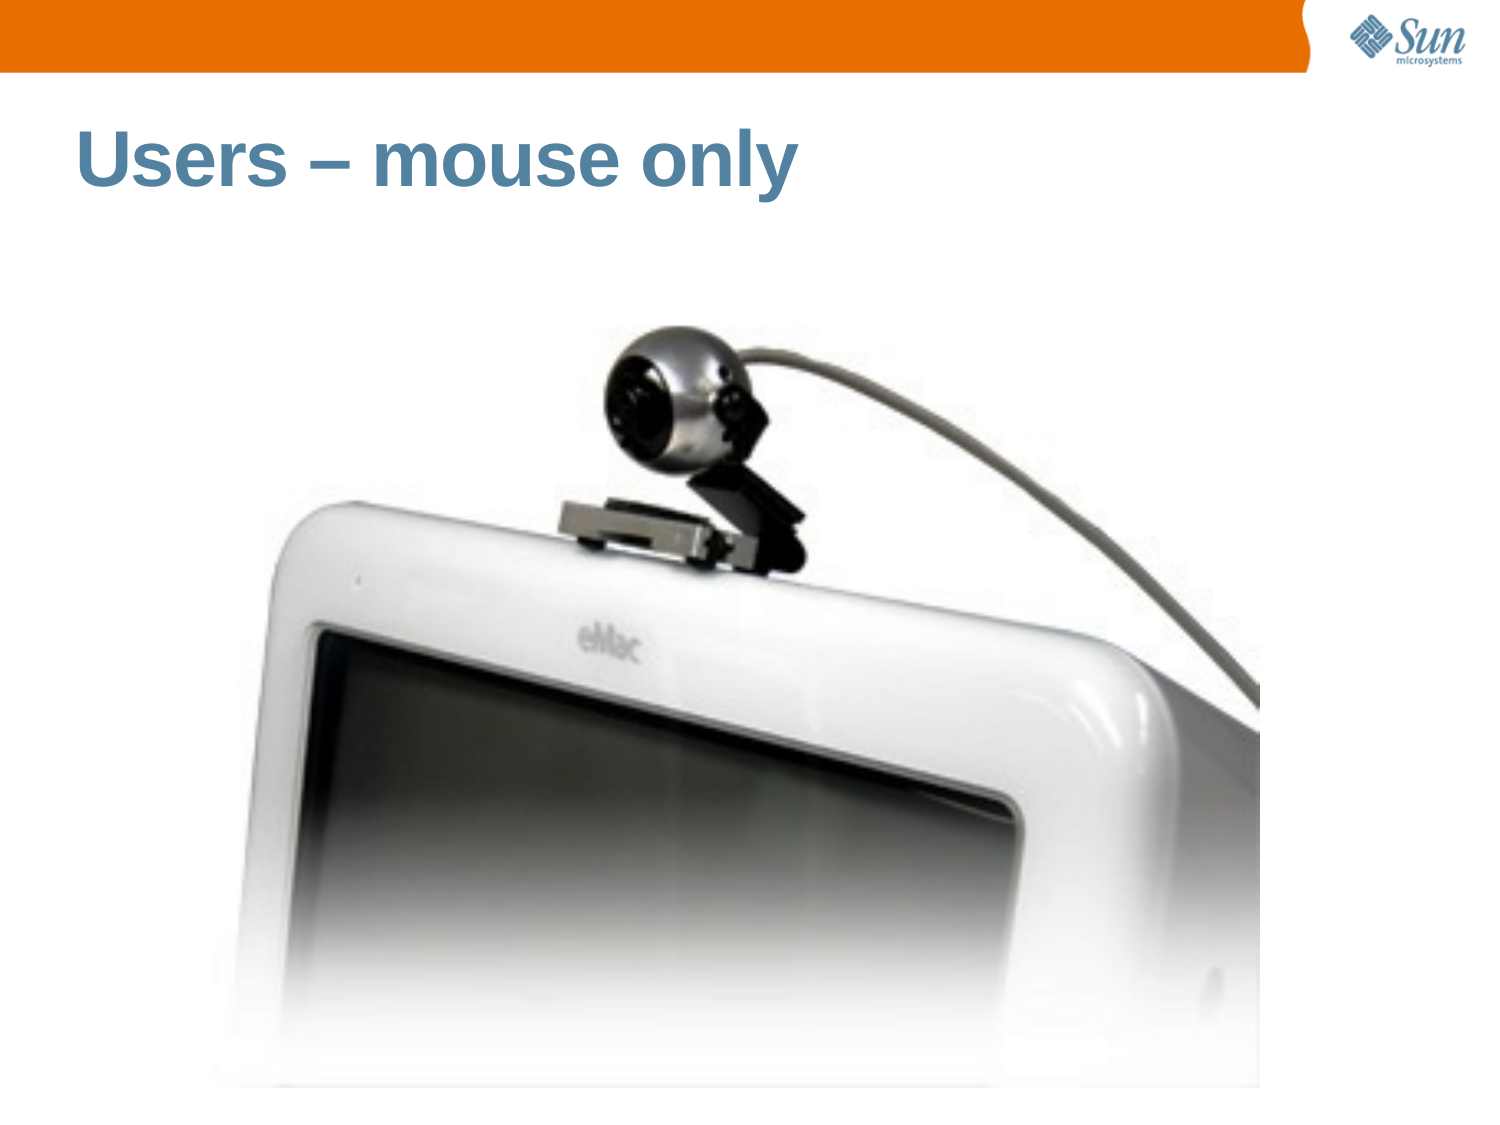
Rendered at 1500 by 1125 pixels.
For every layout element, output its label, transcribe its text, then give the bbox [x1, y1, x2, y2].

picture [108, 222, 1260, 1088]
picture [0, 0, 1500, 75]
title Users – mouse only [75, 122, 1438, 228]
